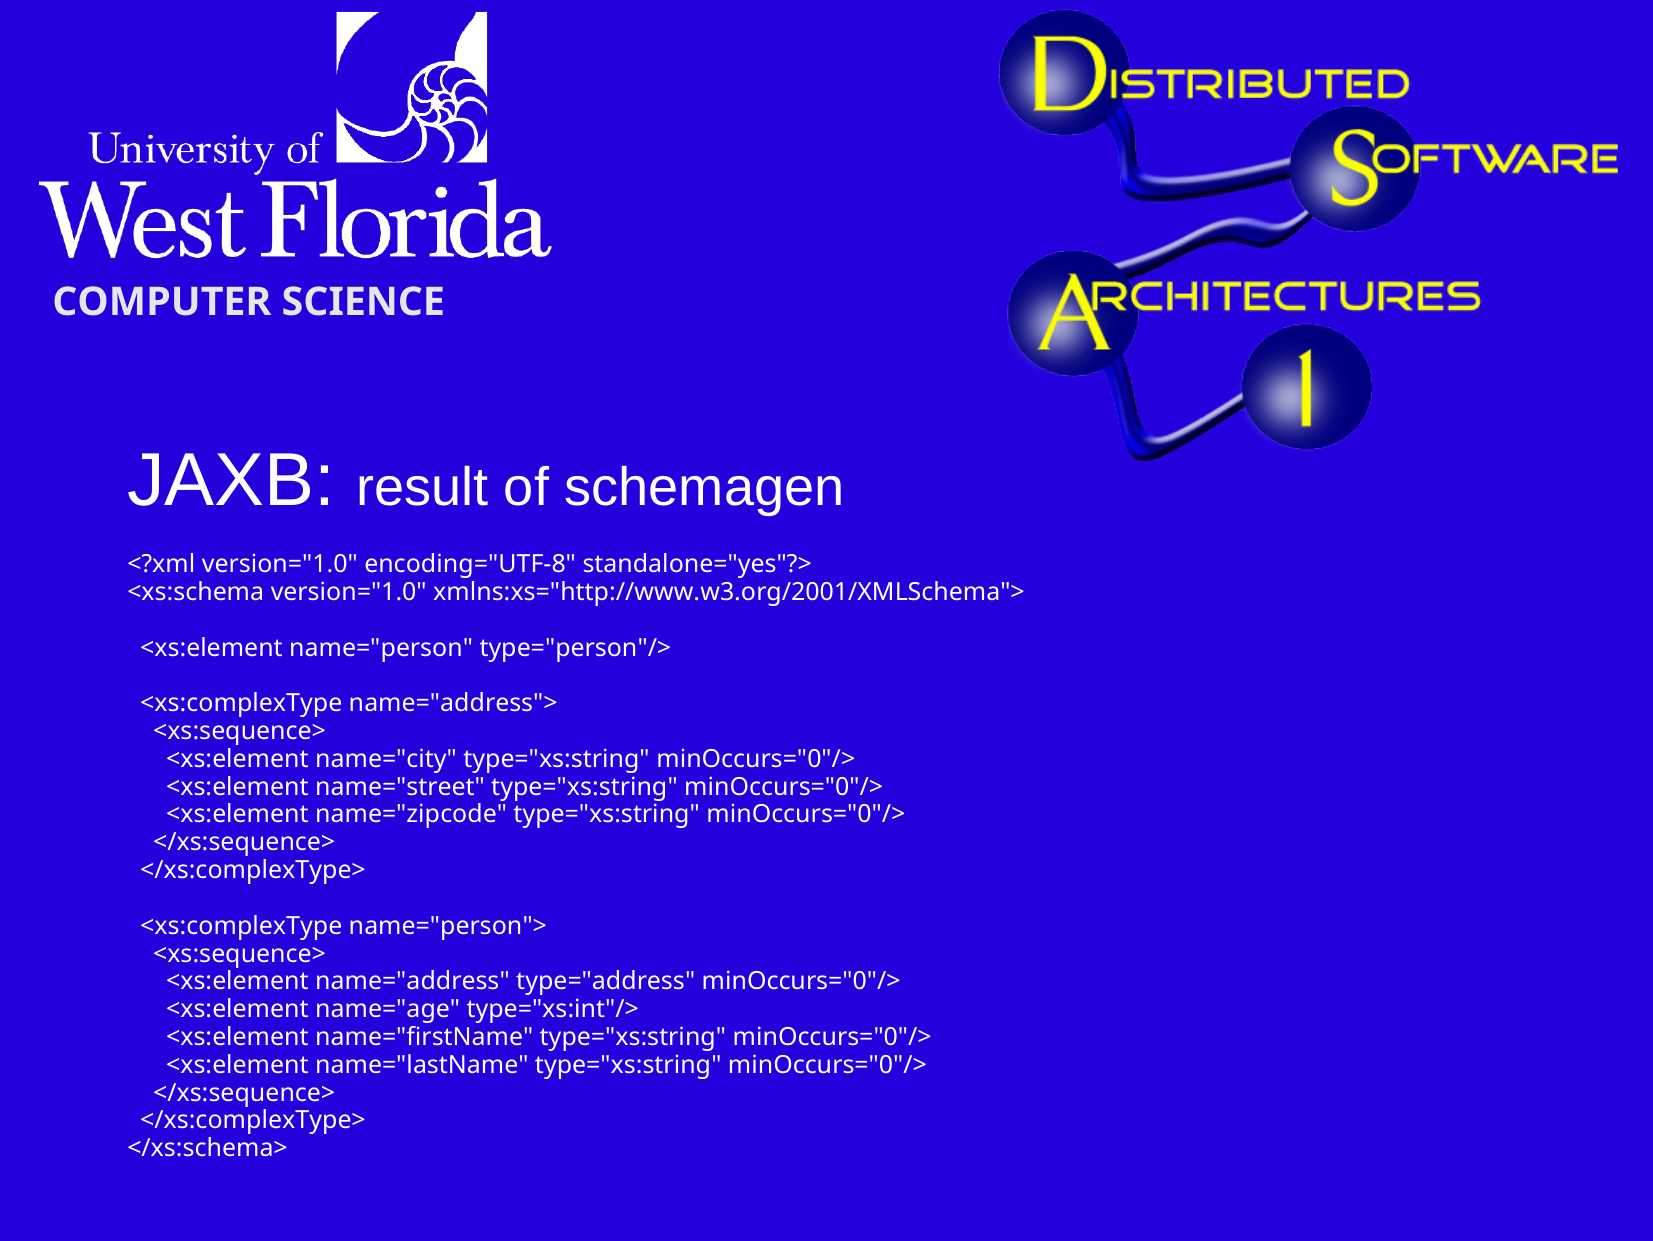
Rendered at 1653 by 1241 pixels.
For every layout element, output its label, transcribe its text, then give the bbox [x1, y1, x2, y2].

picture [910, 0, 1653, 506]
text_box JAXB: result of schemagen <?xml version="1.0" encoding="UTF-8" standalone="yes"?> <xs:schema version="1.0" xmlns:xs="http://www.w3.org/2001/XMLSchema"> <xs:element name="person" type="person"/> <xs:complexType name="address"> <xs:sequence> <xs:element name="city" type="xs:string" minOccurs="0"/> <xs:element name="street" type="xs:string" minOccurs="0"/> <xs:element name="zipcode" type="xs:string" minOccurs="0"/> </xs:sequence> </xs:complexType> <xs:complexType name="person"> <xs:sequence> <xs:element name="address" type="address" minOccurs="0"/> <xs:element name="age" type="xs:int"/> <xs:element name="firstName" type="xs:string" minOccurs="0"/> <xs:element name="lastName" type="xs:string" minOccurs="0"/> </xs:sequence> </xs:complexType> </xs:schema> [112, 426, 1388, 1241]
picture [37, 0, 559, 262]
text_box COMPUTER SCIENCE [37, 262, 563, 333]
